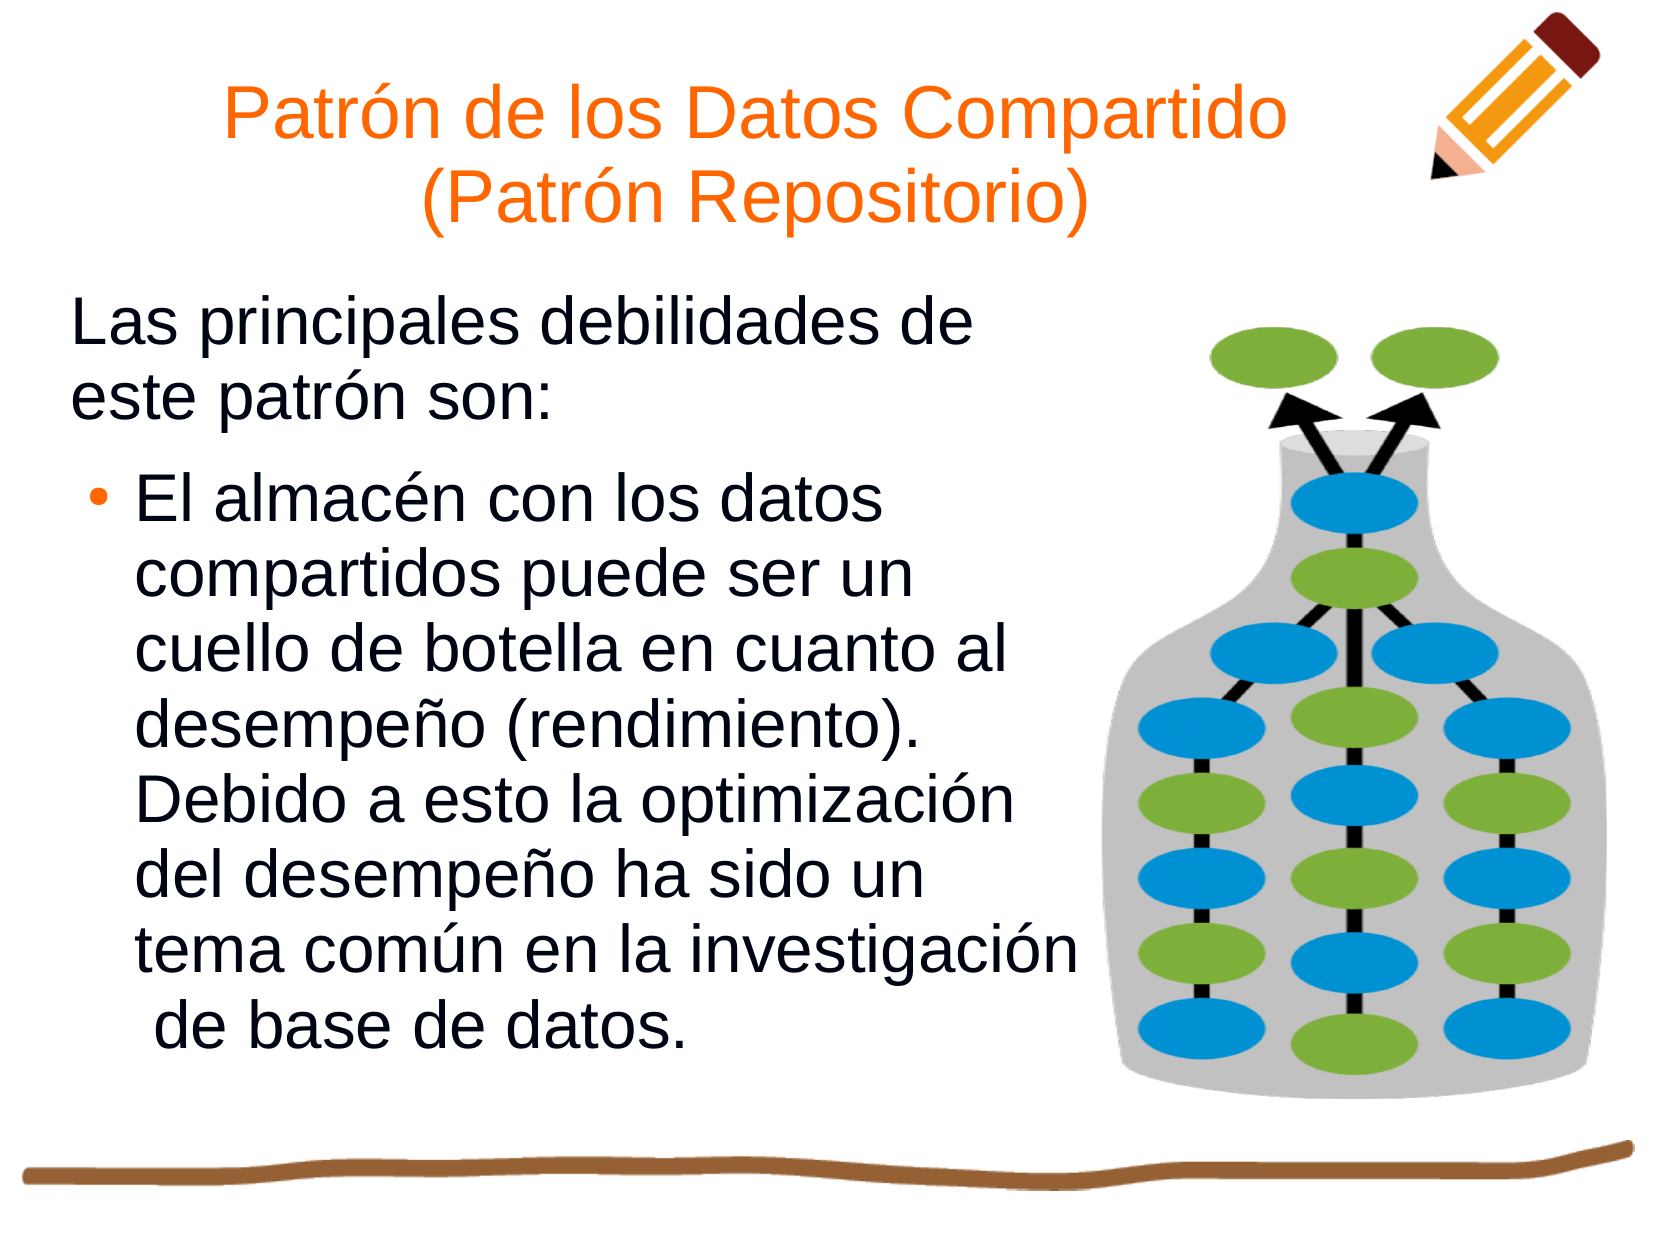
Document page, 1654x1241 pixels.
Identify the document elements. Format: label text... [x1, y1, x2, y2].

picture [22, 1140, 1635, 1191]
picture [1101, 326, 1607, 1099]
picture [1430, 12, 1601, 181]
title Patrón de los Datos Compartido (Patrón Repositorio) [82, 70, 1430, 239]
list Las principales debilidades de este patrón son: El almacén con los datos compartidos puede ser un cuello de botella en cuanto al desempeño (rendimiento). Debido a esto la optimización del desempeño ha sido un tema común en la investigación de base de datos. [70, 283, 1087, 1123]
